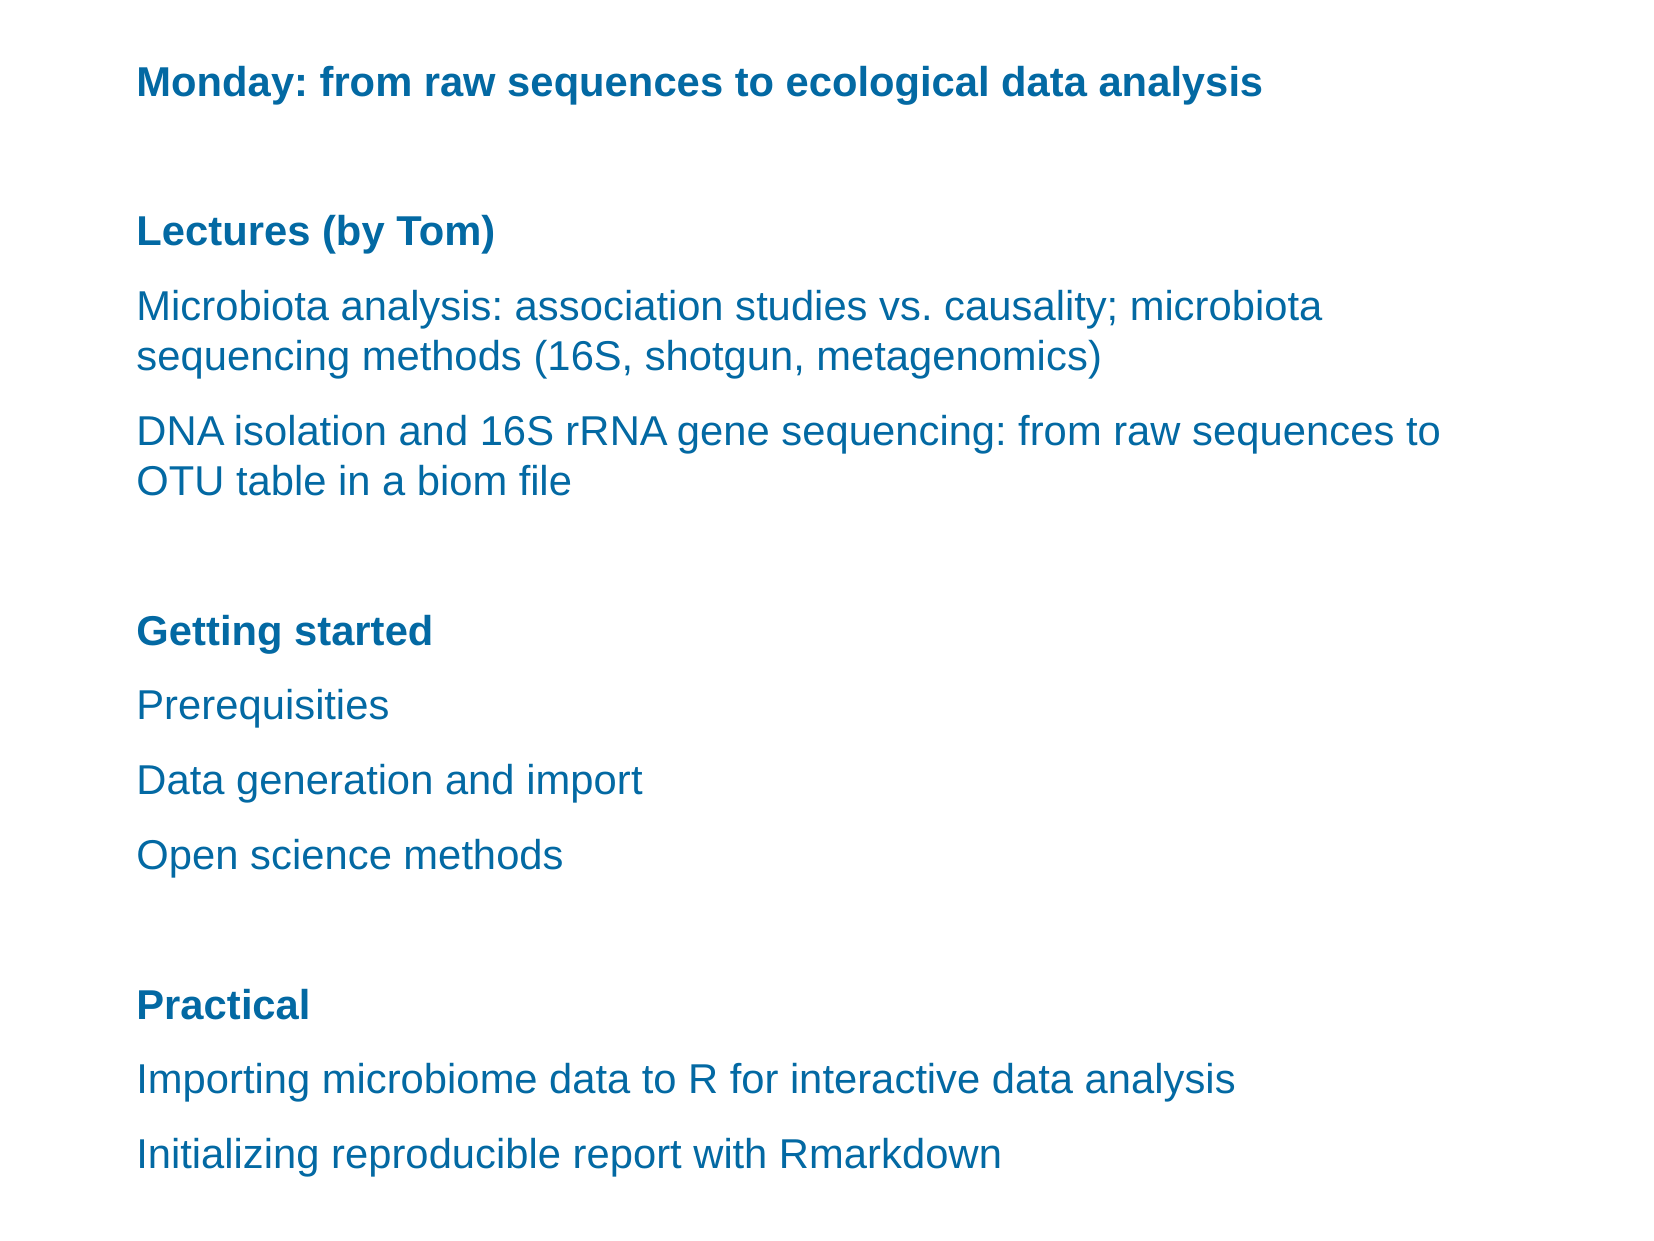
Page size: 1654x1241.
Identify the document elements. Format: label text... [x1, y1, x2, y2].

text_box Monday: from raw sequences to ecological data analysis Lectures (by Tom) Microbiota analysis: association studies vs. causality; microbiota sequencing methods (16S, shotgun, metagenomics) DNA isolation and 16S rRNA gene sequencing: from raw sequences to OTU table in a biom file Getting started Prerequisities Data generation and import Open science methods Practical Importing microbiome data to R for interactive data analysis Initializing reproducible report with Rmarkdown [122, 47, 1551, 1209]
